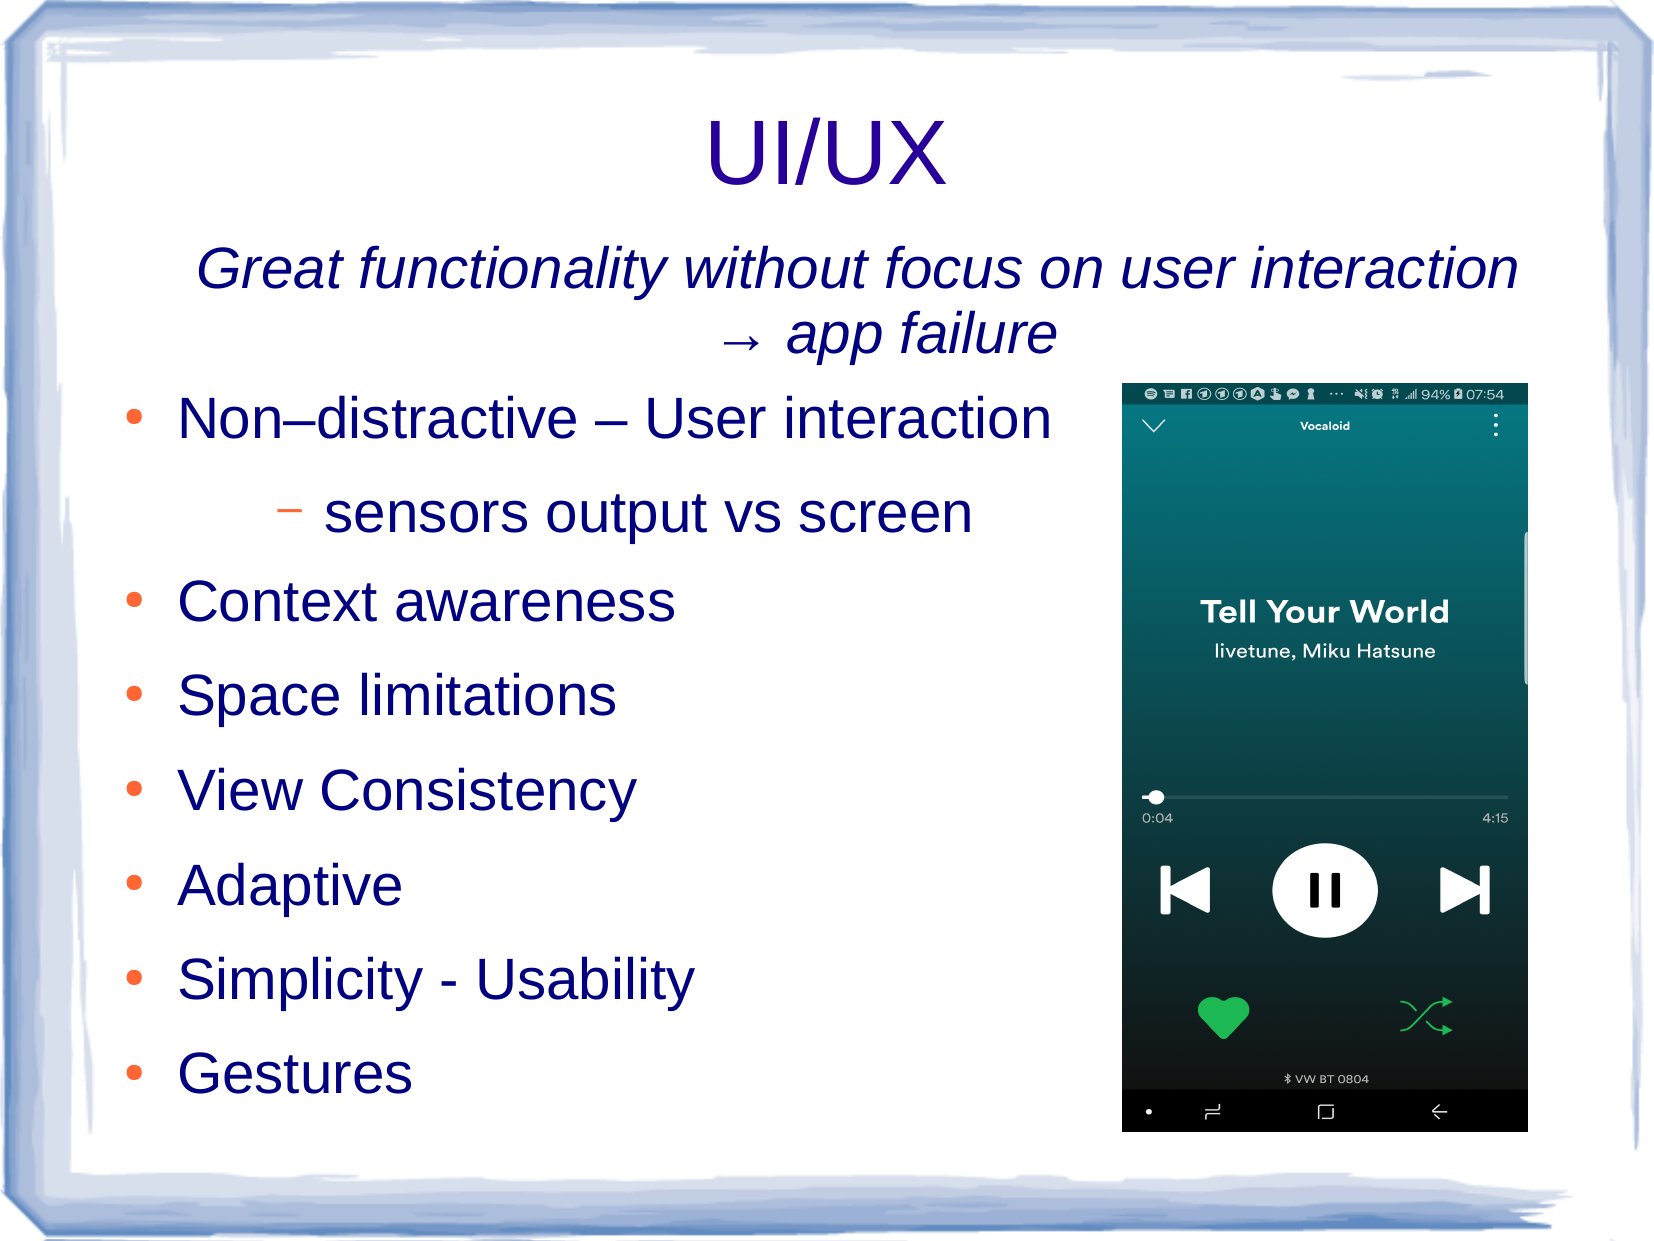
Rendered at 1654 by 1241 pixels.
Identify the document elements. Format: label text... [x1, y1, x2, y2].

picture [0, 0, 1654, 1241]
title UI/UX [82, 49, 1571, 257]
list Great functionality without focus on user interaction → app failure [88, 236, 1542, 473]
list Non–distractive – User interaction sensors output vs screen Context awareness Space limitations View Consistency Adaptive Simplicity - Usability Gestures [88, 473, 1542, 1211]
